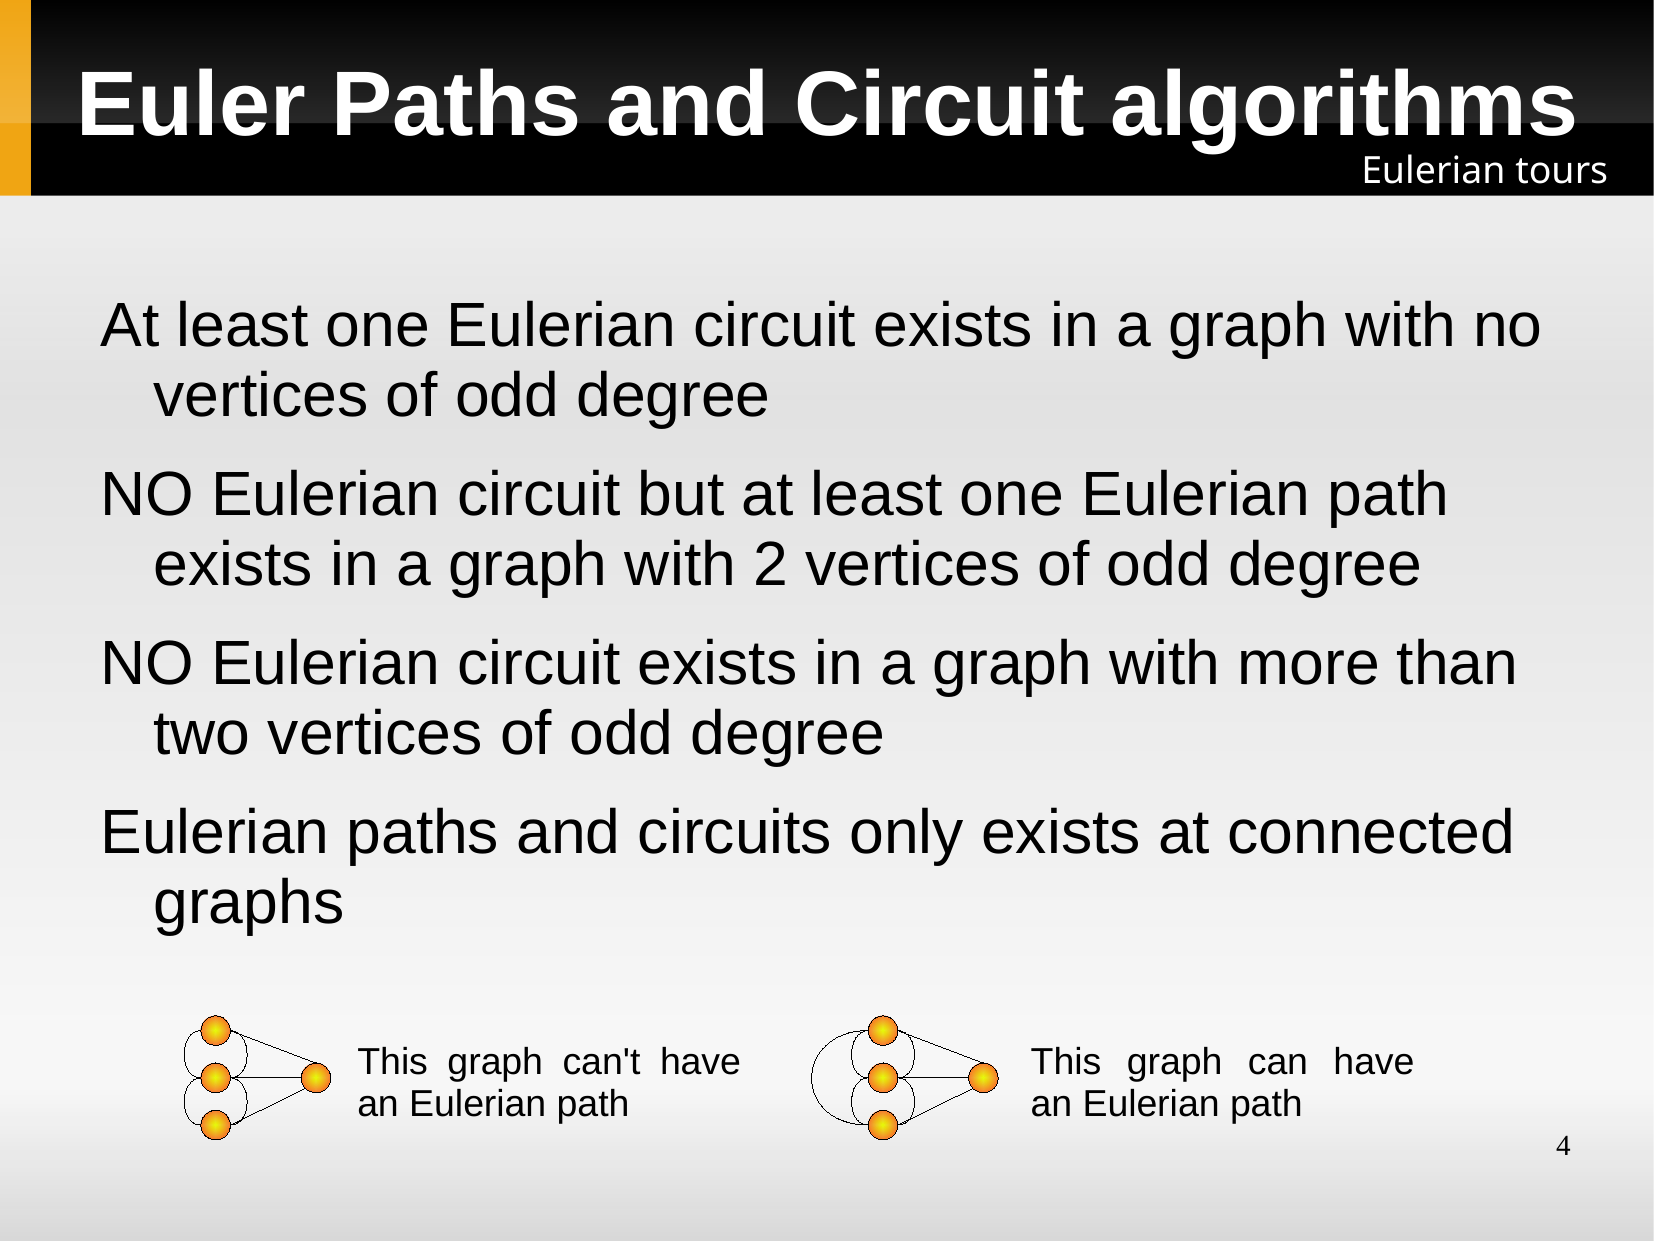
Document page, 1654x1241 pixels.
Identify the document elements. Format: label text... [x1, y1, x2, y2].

text_box [200, 1015, 231, 1046]
text_box [200, 1110, 231, 1140]
text_box This graph can't have an Eulerian path [342, 1033, 756, 1133]
text_box [868, 1062, 898, 1093]
text_box [868, 1110, 898, 1140]
picture [0, 0, 1654, 1241]
text_box This graph can have an Eulerian path [1015, 1033, 1430, 1133]
list At least one Eulerian circuit exists in a graph with no vertices of odd degree NO Eulerian circuit but at least one Eulerian path exists in a graph with 2 vertices of odd degree NO Eulerian circuit exists in a graph with more than two vertices of odd degree Eulerian paths and circuits only exists at connected graphs [82, 290, 1571, 1094]
text_box [301, 1063, 331, 1093]
text_box [968, 1063, 999, 1093]
text_box [868, 1015, 898, 1046]
text_box [200, 1062, 231, 1093]
title Euler Paths and Circuit algorithms [76, 7, 1595, 200]
